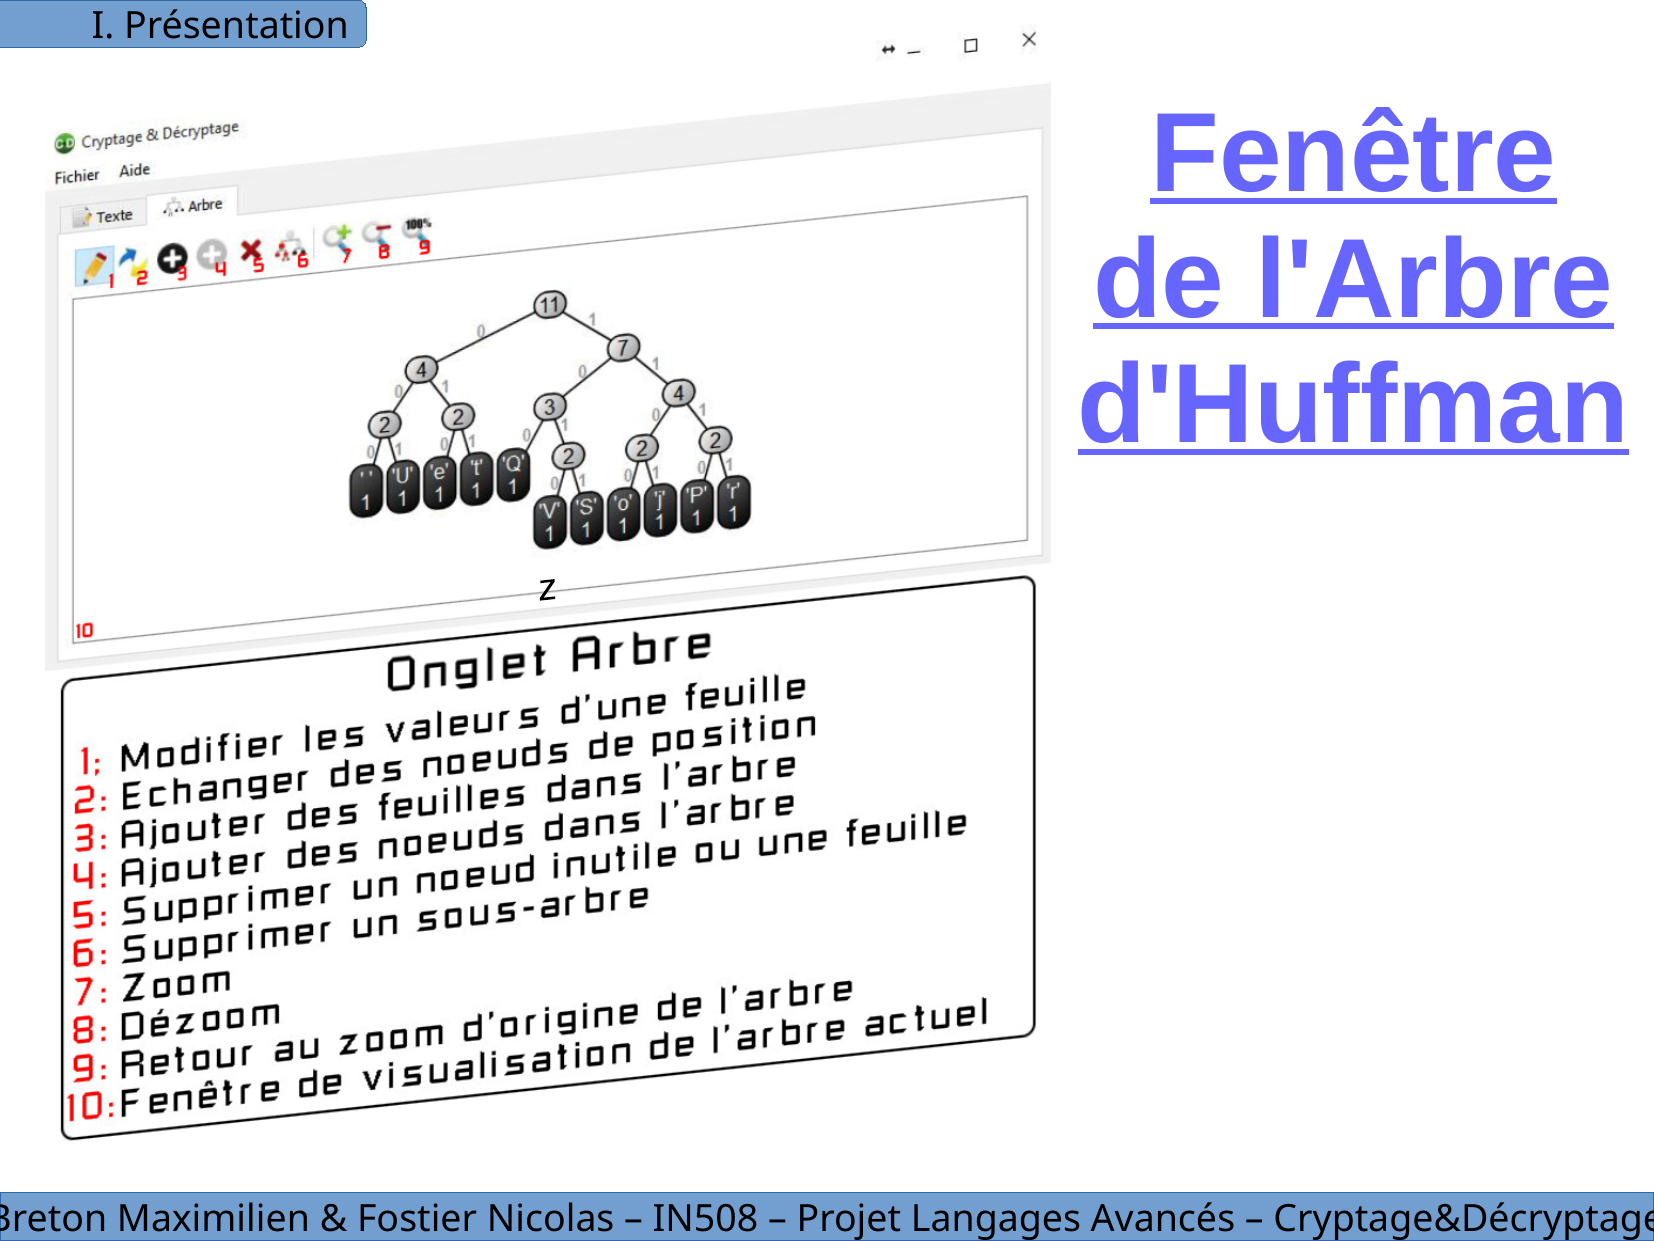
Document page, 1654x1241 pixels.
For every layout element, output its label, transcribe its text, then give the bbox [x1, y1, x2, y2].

picture [44, 21, 1051, 1153]
text_box Fenêtre de l'Arbre d'Huffman [1062, 82, 1654, 600]
text_box I. Présentation [0, 0, 367, 48]
text_box Breton Maximilien & Fostier Nicolas – IN508 – Projet Langages Avancés – Cryptage&Décryptage [0, 1192, 1654, 1241]
